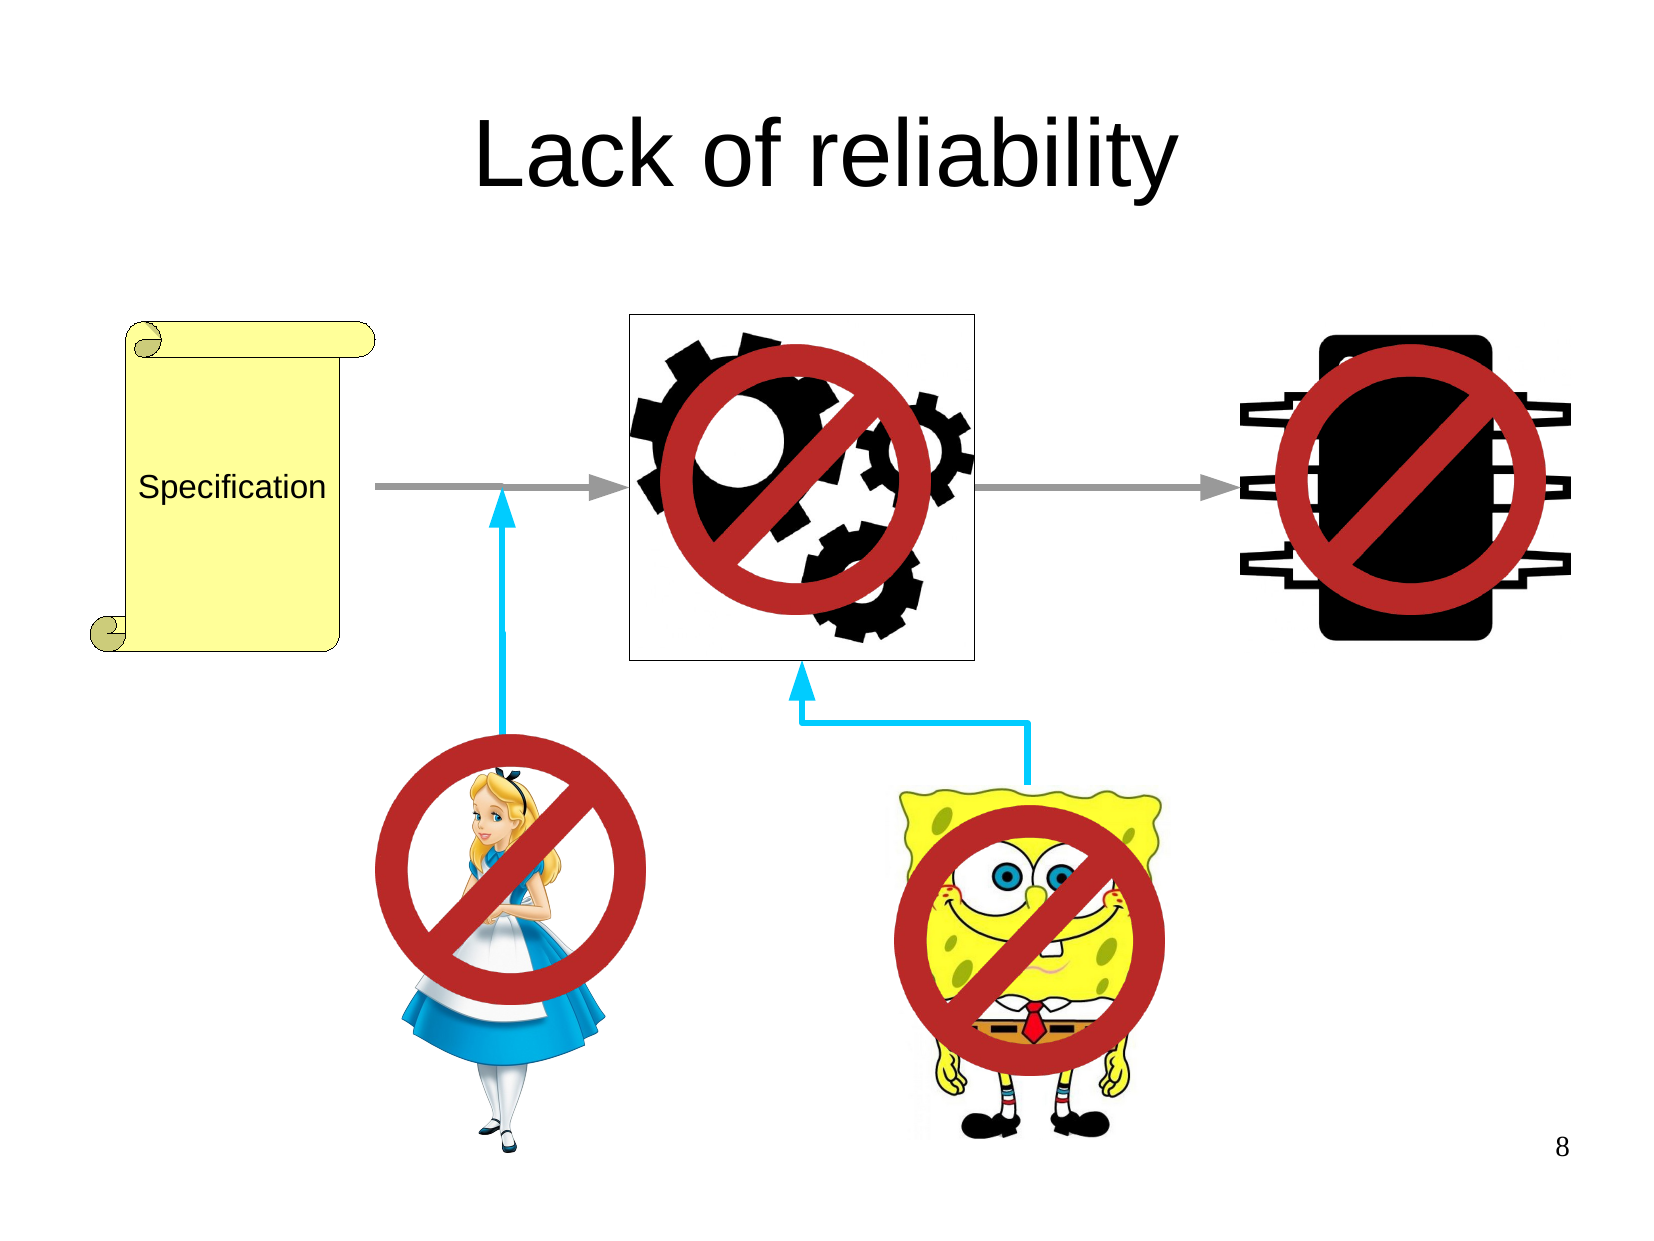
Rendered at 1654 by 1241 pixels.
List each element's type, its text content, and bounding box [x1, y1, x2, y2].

text_box Specification [112, 321, 340, 652]
text_box Specification [147, 321, 376, 358]
title Lack of reliability [82, 49, 1571, 257]
picture [1240, 322, 1571, 653]
picture [885, 785, 1171, 1141]
picture [375, 734, 646, 1157]
picture [629, 314, 975, 661]
